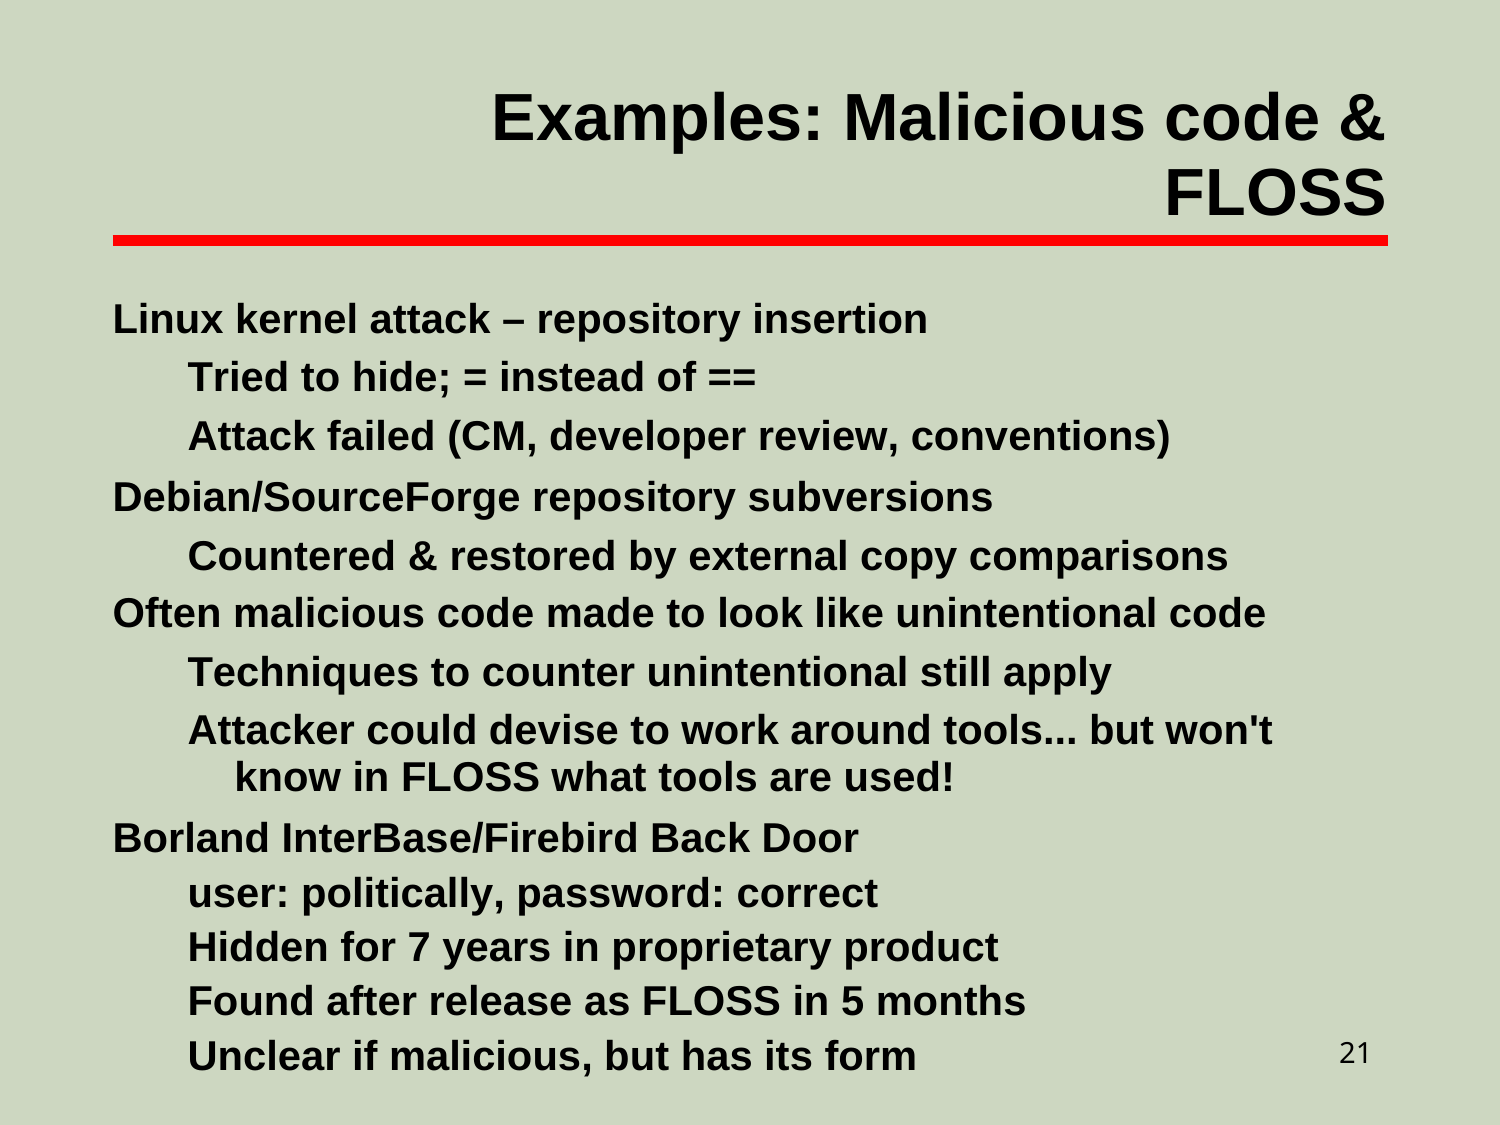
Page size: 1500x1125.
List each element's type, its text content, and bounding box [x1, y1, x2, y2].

title Examples: Malicious code & FLOSS [337, 79, 1388, 230]
list Linux kernel attack – repository insertion Tried to hide; = instead of == Attack failed (CM, developer review, conventions) Debian/SourceForge repository subversions Countered & restored by external copy comparisons Often malicious code made to look like unintentional code Techniques to counter unintentional still apply Attacker could devise to work around tools... but won't know in FLOSS what tools are used! Borland InterBase/Firebird Back Door user: politically, password: correct Hidden for 7 years in proprietary product Found after release as FLOSS in 5 months Unclear if malicious, but has its form [112, 299, 1388, 1111]
